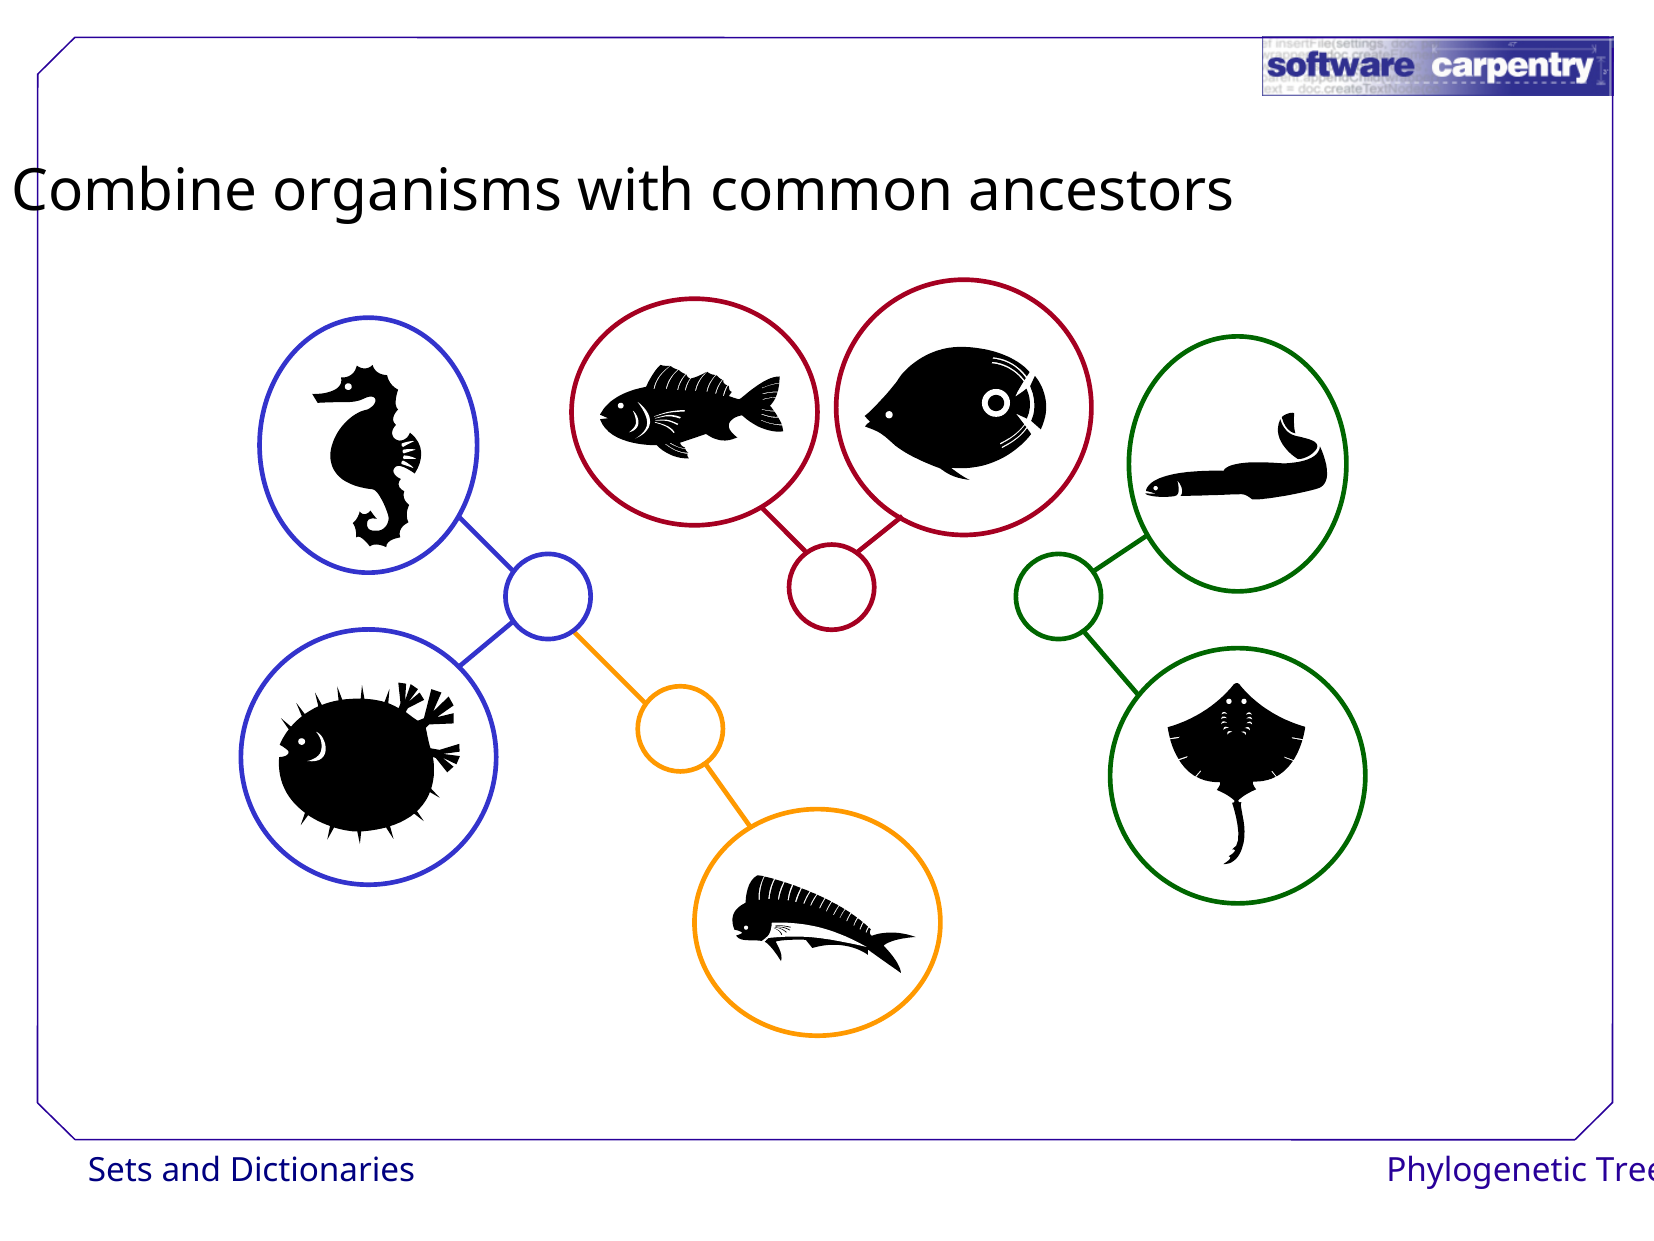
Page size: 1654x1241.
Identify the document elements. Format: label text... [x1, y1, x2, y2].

picture [864, 346, 1048, 480]
picture [1167, 683, 1306, 866]
picture [600, 364, 784, 460]
picture [312, 364, 425, 548]
text_box Combine organisms with common ancestors [0, 109, 1400, 231]
picture [276, 682, 460, 845]
picture [1262, 36, 1614, 96]
picture [1145, 411, 1328, 501]
picture [732, 875, 916, 973]
